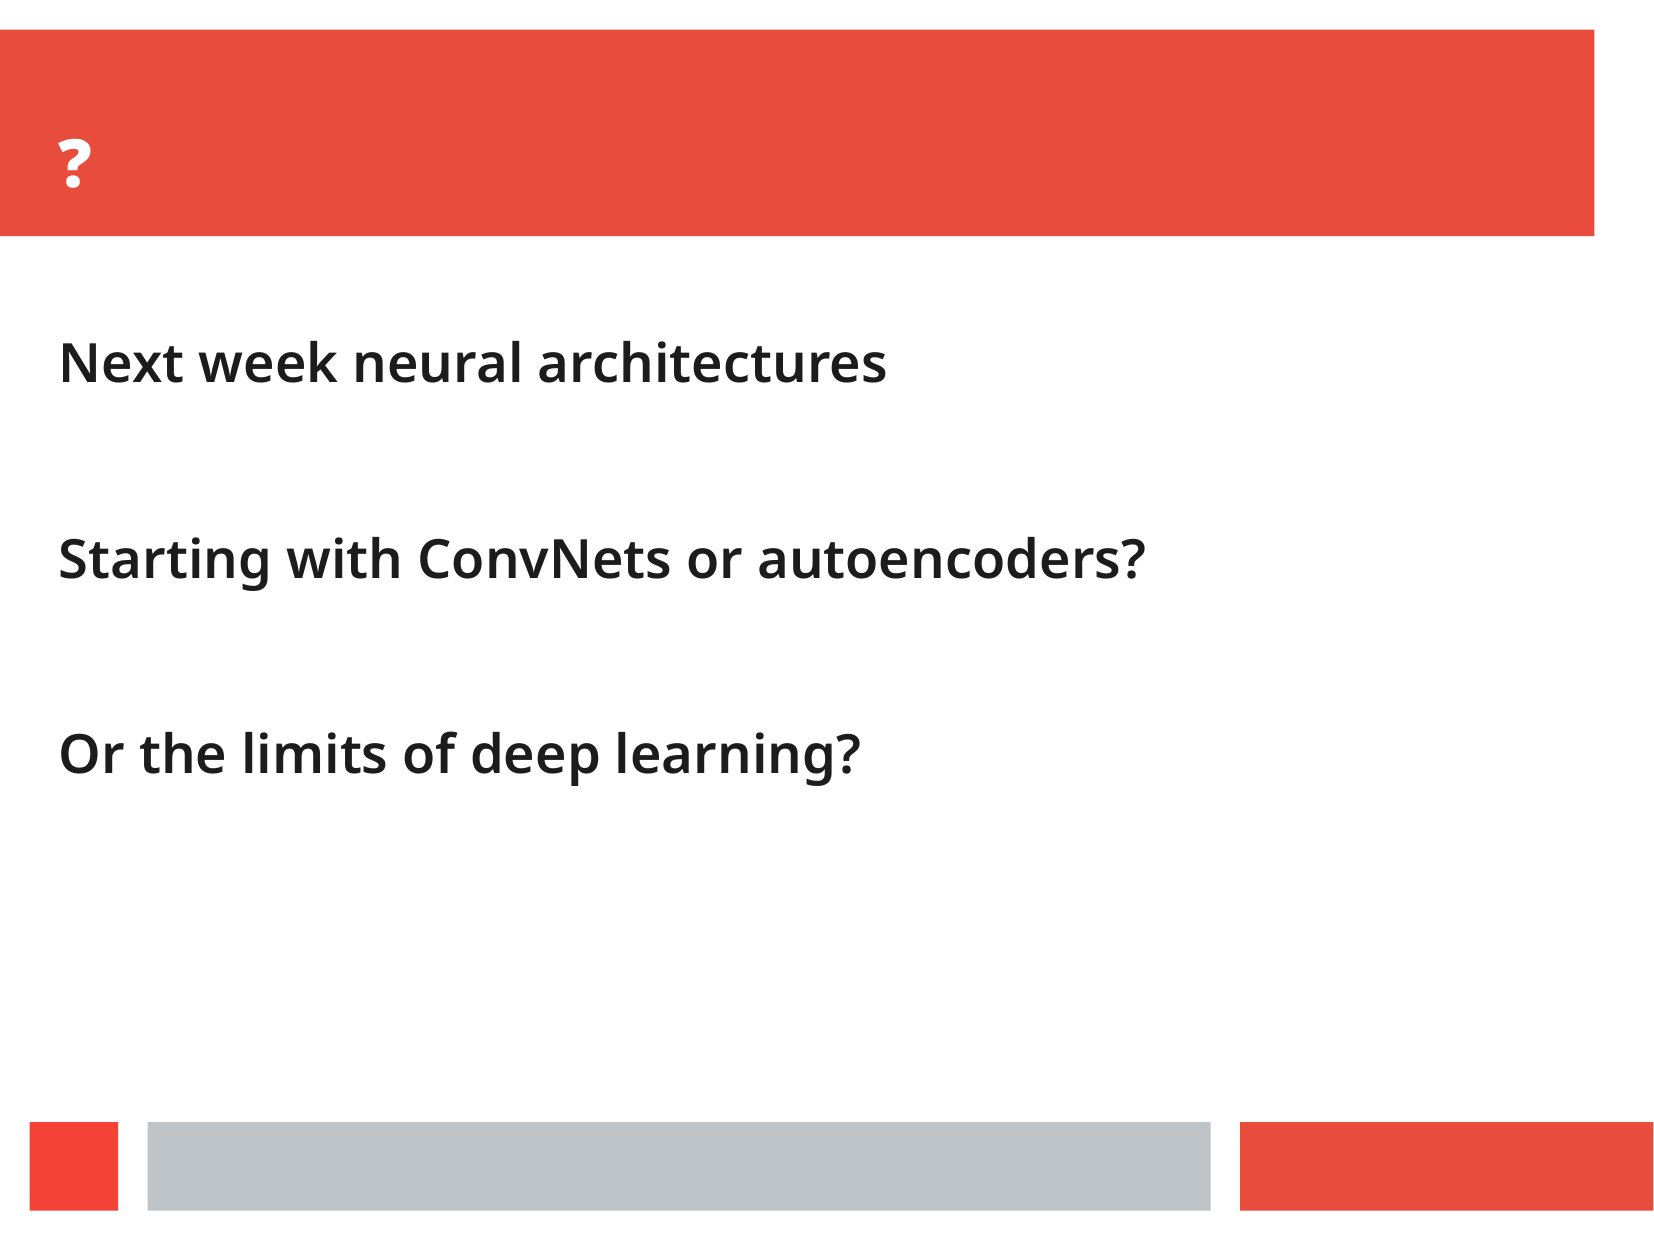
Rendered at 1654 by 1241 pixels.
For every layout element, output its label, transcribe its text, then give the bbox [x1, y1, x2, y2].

list Next week neural architectures Starting with ConvNets or autoencoders? Or the limits of deep learning? [59, 324, 1565, 1093]
title ? [59, 59, 1595, 207]
